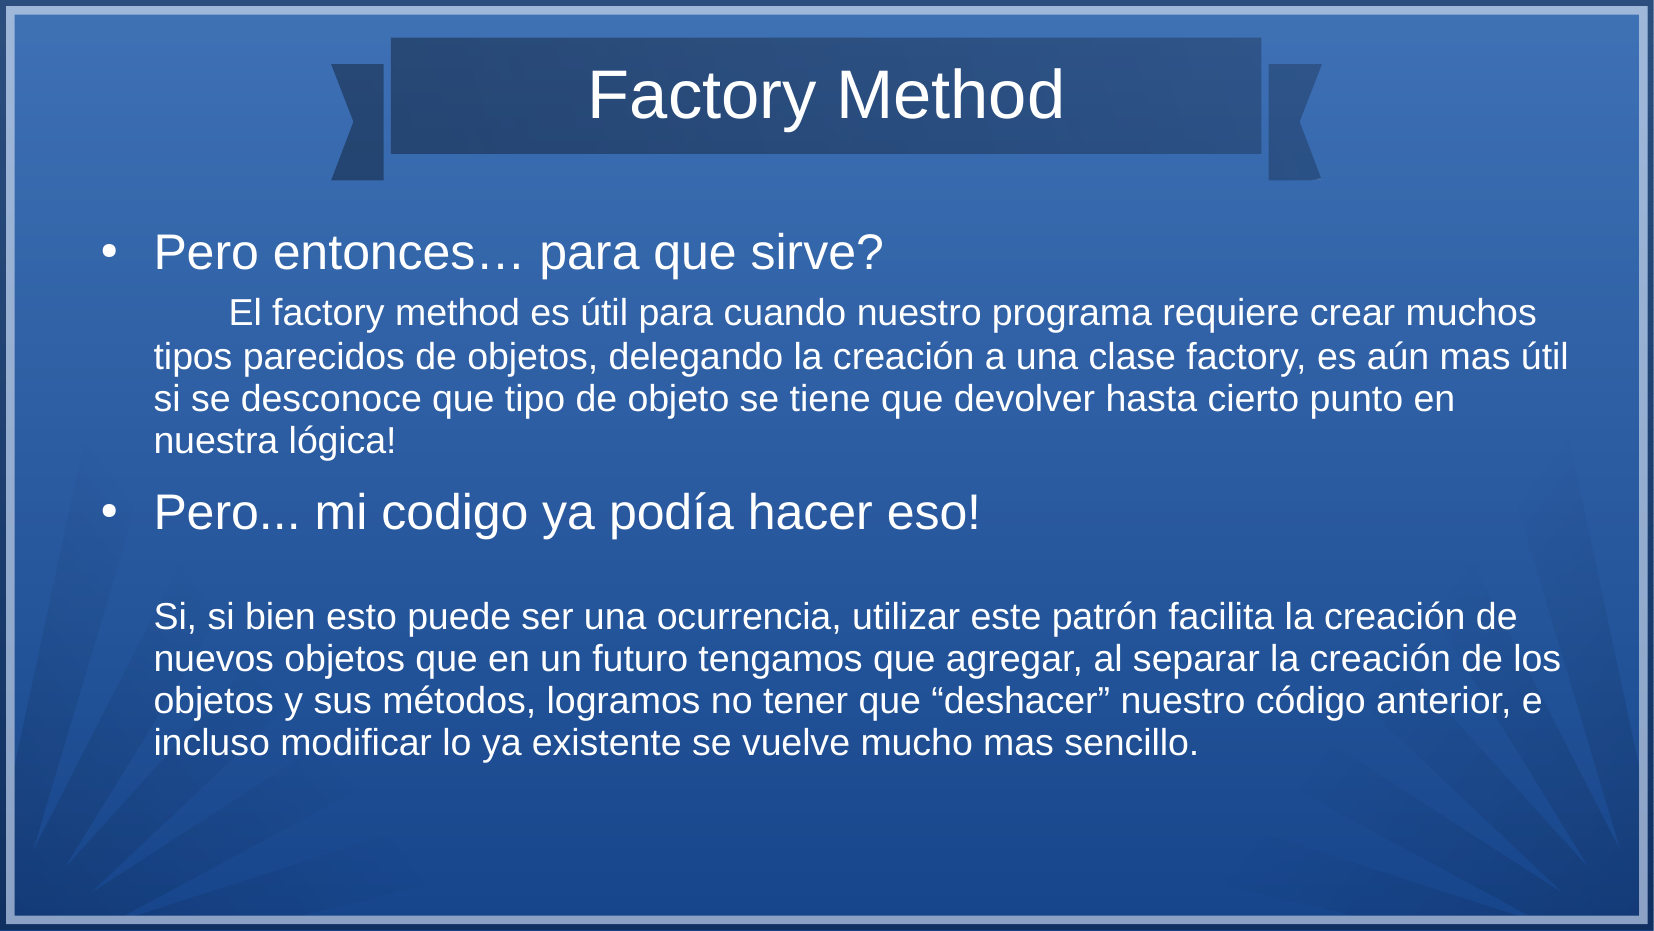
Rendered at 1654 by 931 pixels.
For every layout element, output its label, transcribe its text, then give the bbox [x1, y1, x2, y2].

title Factory Method [389, 35, 1264, 154]
list Pero entonces… para que sirve? El factory method es útil para cuando nuestro programa requiere crear muchos tipos parecidos de objetos, delegando la creación a una clase factory, es aún mas útil si se desconoce que tipo de objeto se tiene que devolver hasta cierto punto en nuestra lógica! Pero... mi codigo ya podía hacer eso! Si, si bien esto puede ser una ocurrencia, utilizar este patrón facilita la creación de nuevos objetos que en un futuro tengamos que agregar, al separar la creación de los objetos y sus métodos, logramos no tener que “deshacer” nuestro código anterior, e incluso modificar lo ya existente se vuelve mucho mas sencillo. [82, 224, 1571, 848]
